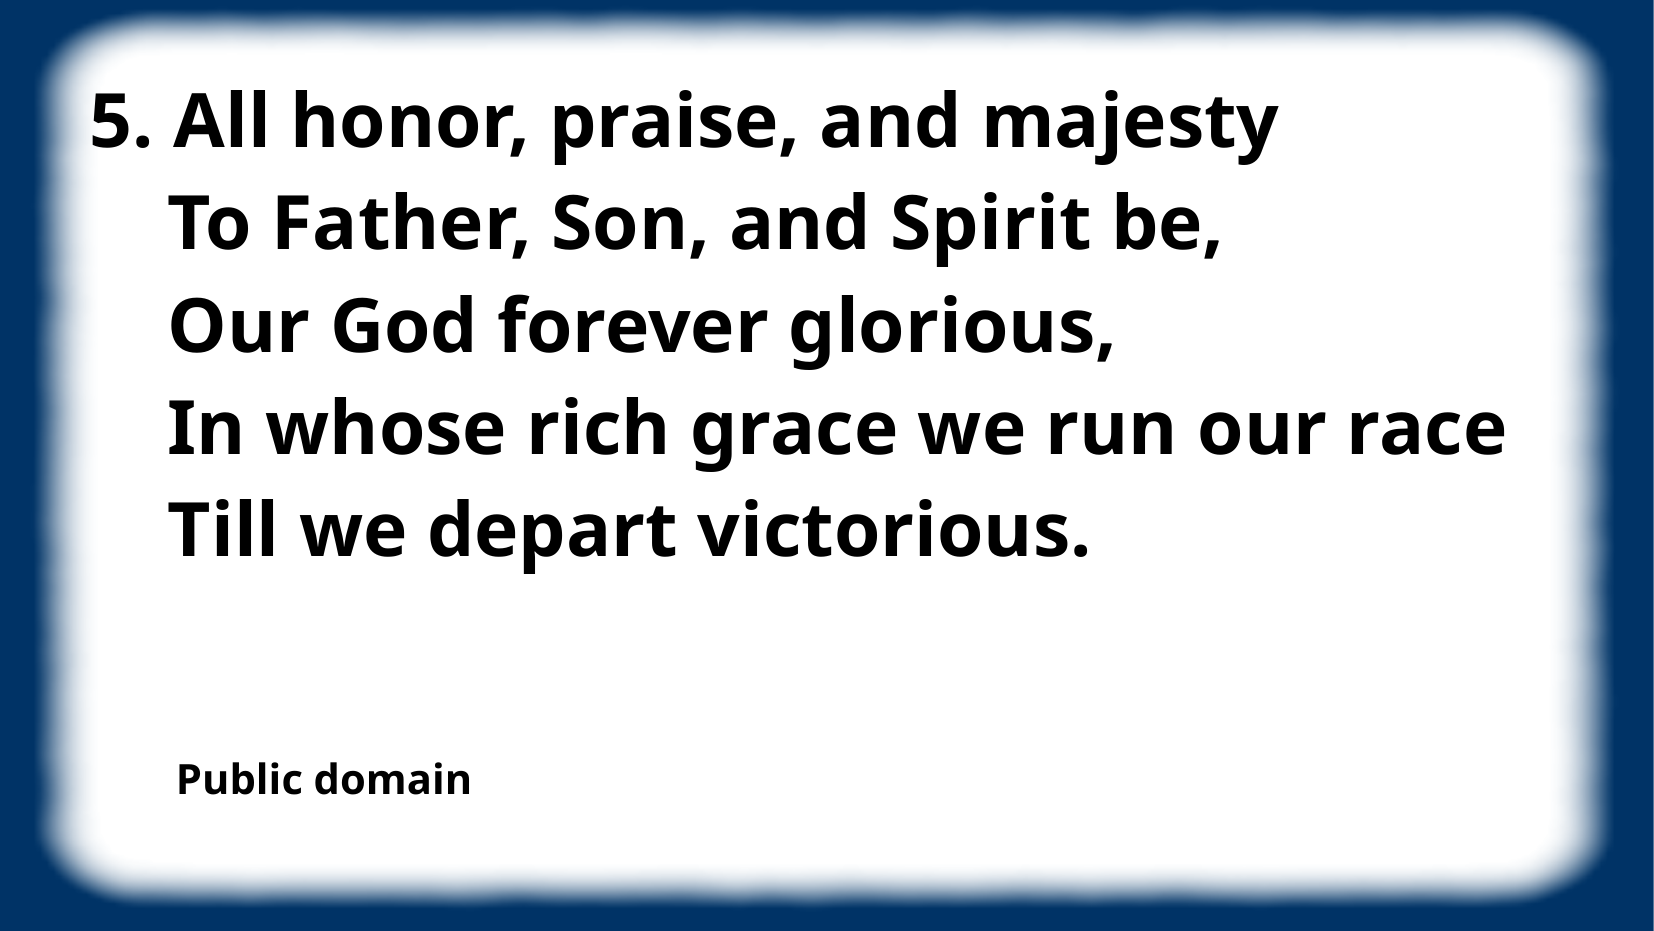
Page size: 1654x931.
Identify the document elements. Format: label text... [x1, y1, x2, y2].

text_box 5. All honor, praise, and majesty To Father, Son, and Spirit be, Our God forever glorious, In whose rich grace we run our race Till we depart victorious. Public domain [75, 60, 1576, 795]
picture [0, 0, 1654, 931]
